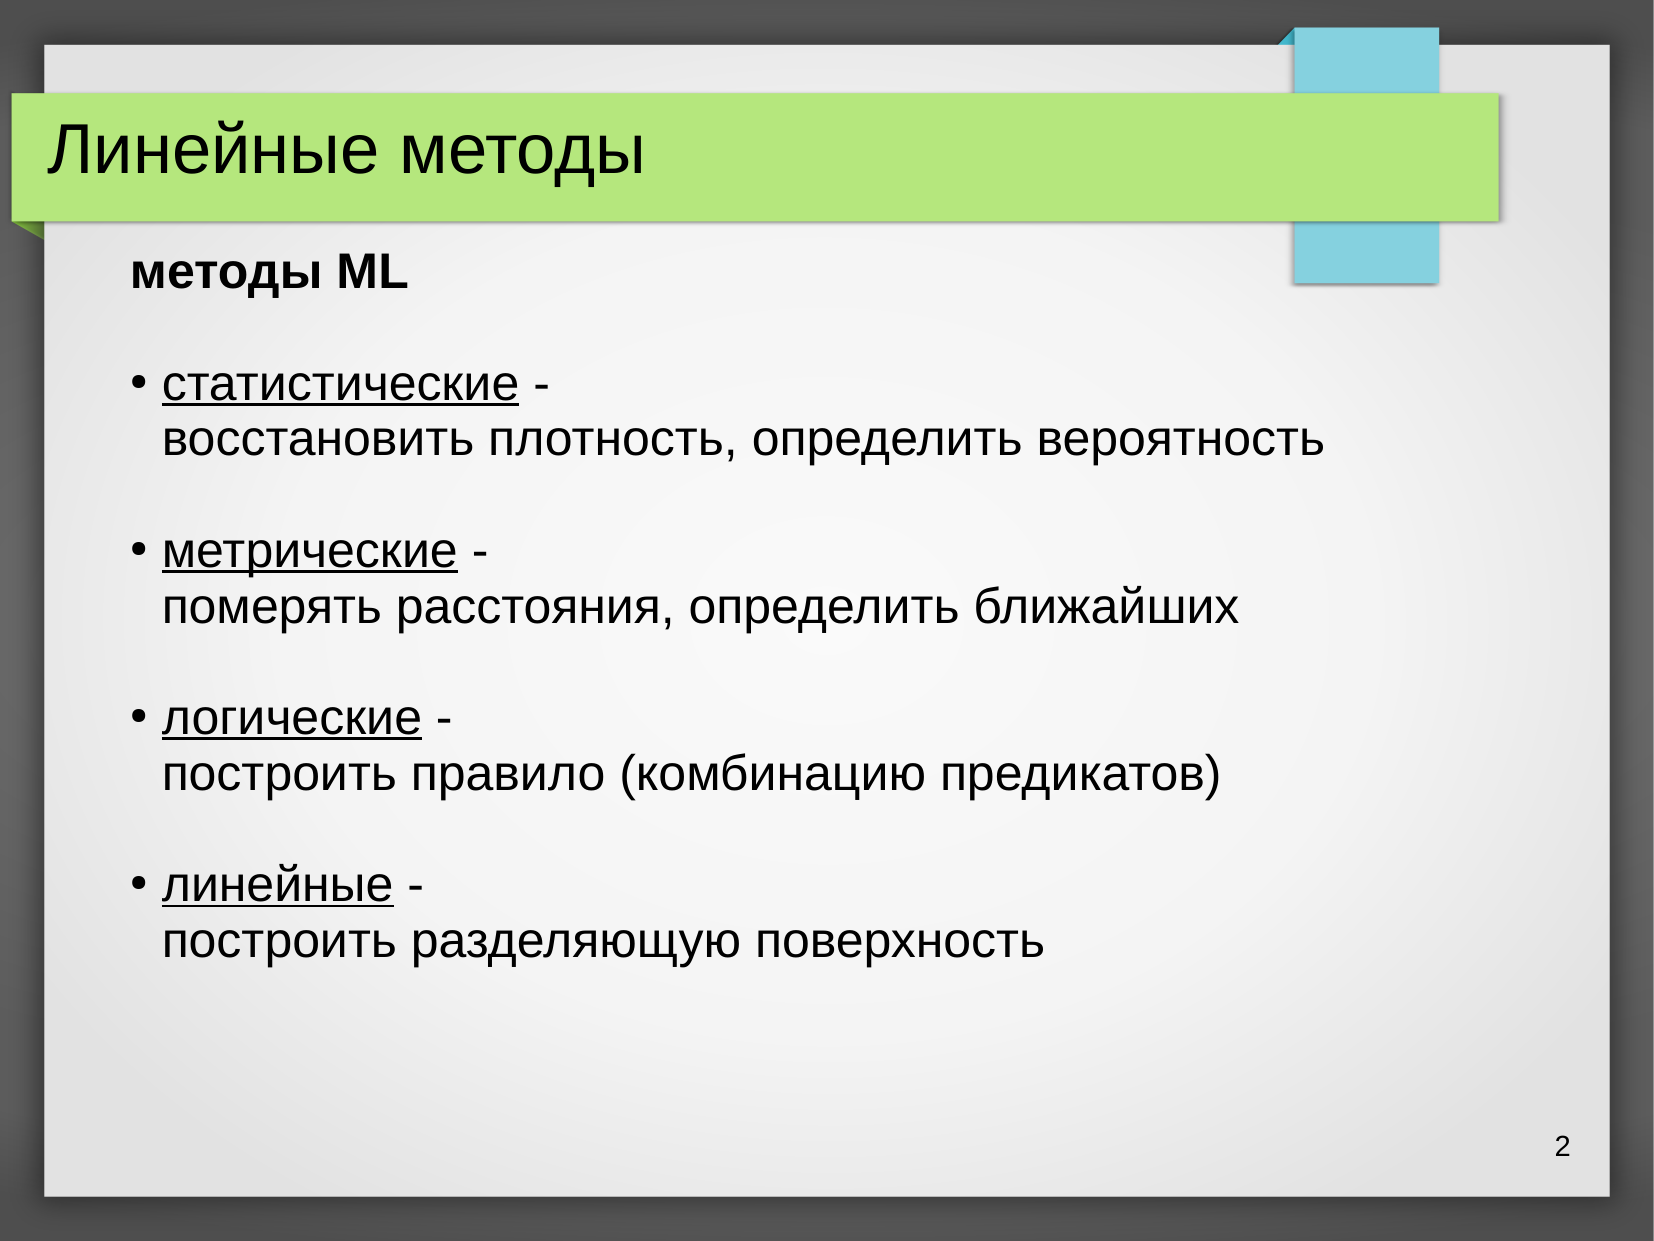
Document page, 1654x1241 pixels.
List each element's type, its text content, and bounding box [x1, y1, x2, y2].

subtitle методы ML статистические - восстановить плотность, определить вероятность метрические - померять расстояния, определить ближайших логические - построить правило (комбинацию предикатов) линейные - построить разделяющую поверхность [129, 283, 1595, 984]
title Линейные методы [47, 109, 1501, 189]
picture [0, 0, 1654, 1241]
